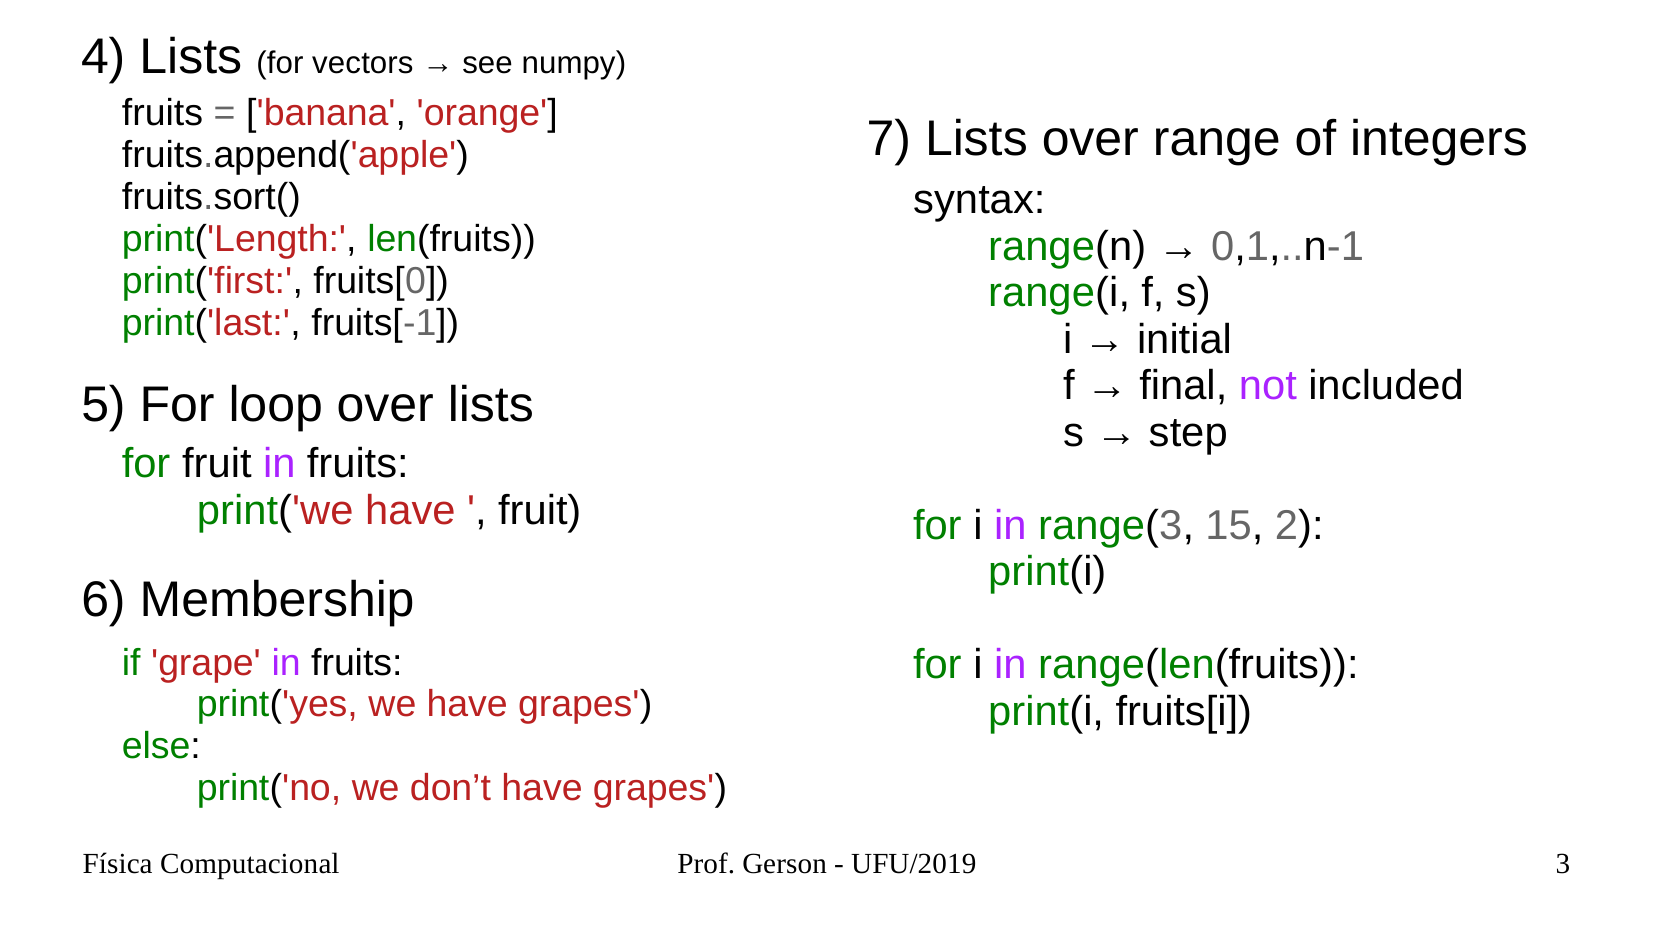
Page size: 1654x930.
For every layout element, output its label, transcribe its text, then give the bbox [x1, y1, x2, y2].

text_box for fruit in fruits: print('we have ', fruit) [107, 432, 601, 541]
text_box fruits = ['banana', 'orange'] fruits.append('apple') fruits.sort() print('Length:', len(fruits)) print('first:', fruits[0]) print('last:', fruits[-1]) [107, 84, 631, 353]
text_box 5) For loop over lists [66, 369, 571, 440]
text_box if 'grape' in fruits: print('yes, we have grapes') else: print('no, we don’t have grapes') [107, 633, 751, 817]
text_box 6) Membership [66, 563, 481, 635]
text_box 7) Lists over range of integers [851, 103, 1561, 174]
text_box syntax: range(n) → 0,1,..n-1 range(i, f, s) i → initial f → final, not included s → step for i in range(3, 15, 2): print(i) for i in range(len(fruits)): print(i, fruits[i]) [898, 168, 1501, 742]
text_box 4) Lists (for vectors → see numpy) [66, 20, 735, 100]
